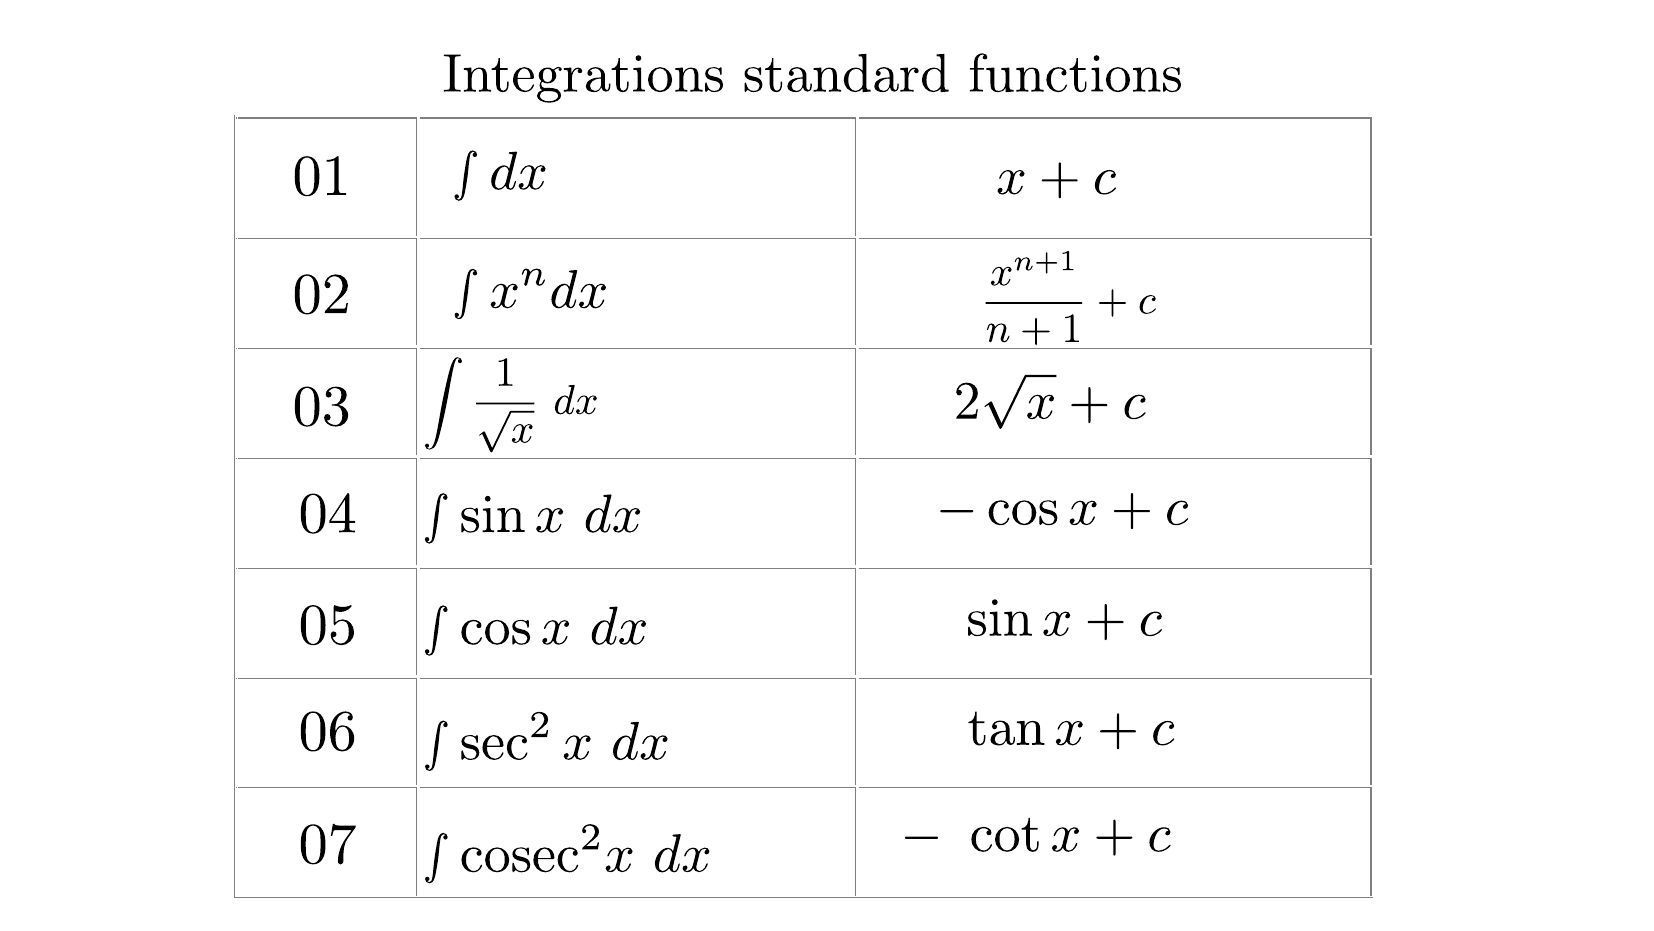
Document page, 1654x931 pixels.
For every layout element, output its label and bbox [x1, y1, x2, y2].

table_cell [420, 679, 855, 785]
table_header [859, 119, 1370, 236]
text_box [300, 605, 354, 646]
text_box [968, 599, 1162, 641]
text_box [424, 357, 597, 453]
table_cell [859, 788, 1370, 895]
table_cell [859, 569, 1370, 675]
table_cell [420, 349, 855, 455]
table_cell [238, 239, 416, 345]
text_box [424, 493, 641, 544]
text_box [443, 53, 1181, 103]
table_cell [859, 349, 1370, 455]
table_cell [238, 679, 416, 785]
table_cell [238, 459, 416, 565]
text_box [300, 823, 356, 865]
text_box [968, 711, 1175, 750]
text_box [294, 274, 348, 315]
text_box [454, 150, 546, 201]
table_cell [238, 349, 416, 455]
text_box [997, 162, 1117, 199]
title [47, 37, 1607, 910]
table_cell [859, 679, 1370, 785]
text_box [985, 250, 1156, 346]
text_box [956, 374, 1146, 429]
text_box [300, 492, 356, 534]
table_cell [420, 569, 855, 675]
text_box [424, 711, 668, 771]
table_header [420, 119, 855, 236]
table_cell [859, 459, 1370, 565]
text_box [424, 605, 647, 656]
text_box [424, 824, 710, 884]
text_box [938, 493, 1189, 530]
table_cell [859, 239, 1370, 345]
table_cell [238, 569, 416, 675]
text_box [903, 817, 1171, 856]
text_box [294, 386, 349, 427]
table_cell [420, 459, 855, 565]
table_cell [238, 788, 416, 895]
table_cell [420, 788, 855, 895]
text_box [454, 268, 607, 320]
table_cell [420, 239, 855, 345]
text_box [294, 156, 347, 197]
text_box [300, 711, 355, 752]
table_header [238, 119, 416, 236]
